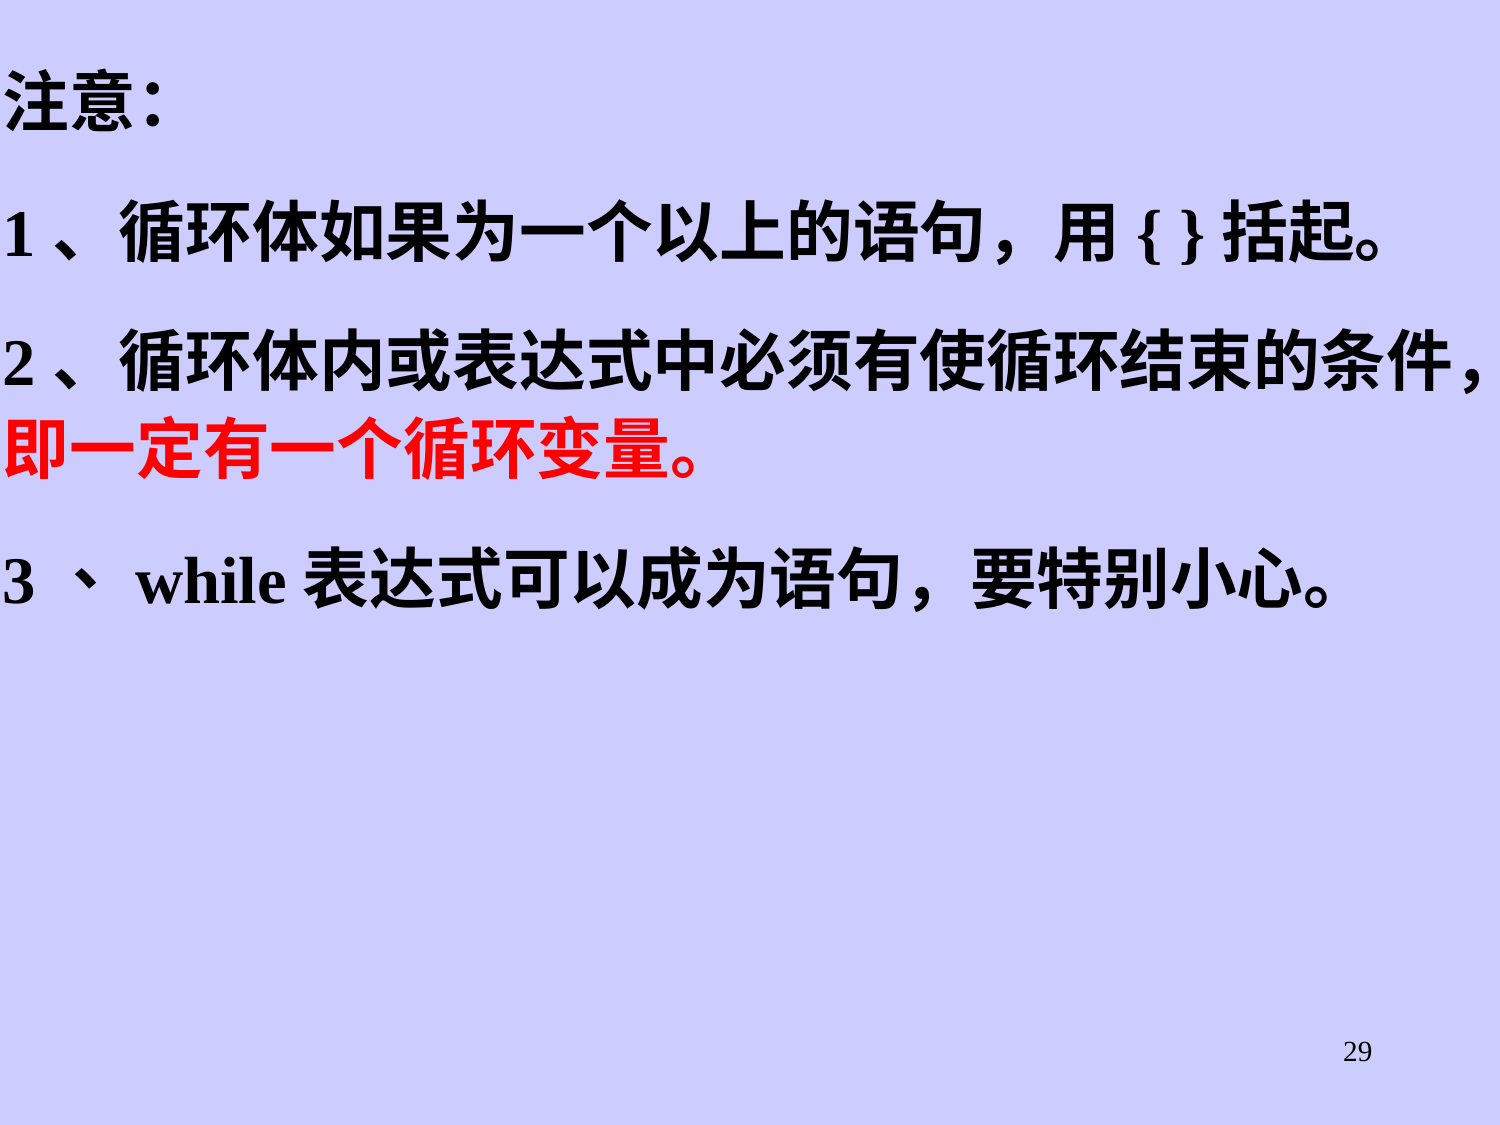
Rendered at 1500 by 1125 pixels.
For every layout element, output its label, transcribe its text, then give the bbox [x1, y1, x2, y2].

text_box 注意： 1、循环体如果为一个以上的语句，用{ }括起。 2、循环体内或表达式中必须有使循环结束的条件，即一定有一个循环变量。 3、while表达式可以成为语句，要特别小心。 [0, 50, 1500, 619]
text_box <编号> [1074, 1025, 1388, 1101]
